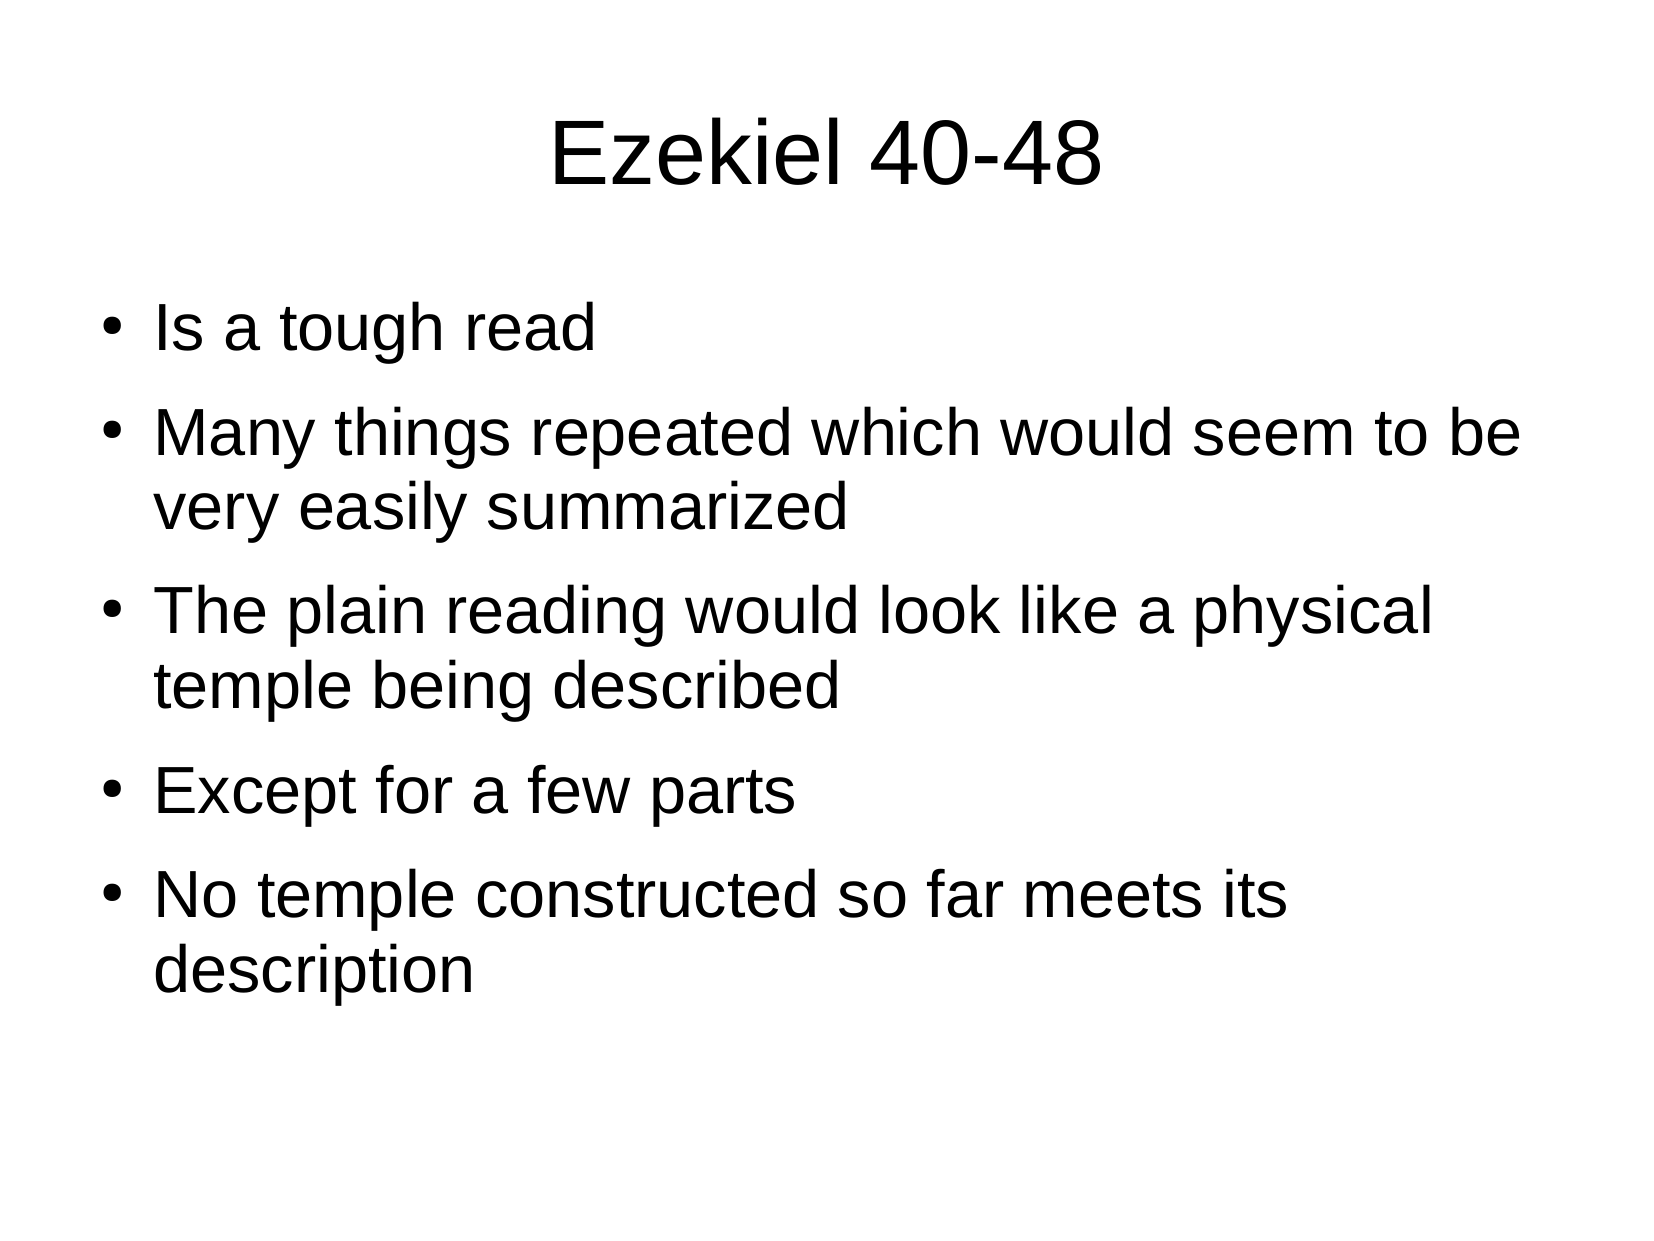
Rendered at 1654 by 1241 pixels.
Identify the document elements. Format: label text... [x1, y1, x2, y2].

list Is a tough read Many things repeated which would seem to be very easily summarized The plain reading would look like a physical temple being described Except for a few parts No temple constructed so far meets its description [82, 290, 1571, 1109]
title Ezekiel 40-48 [82, 49, 1571, 257]
